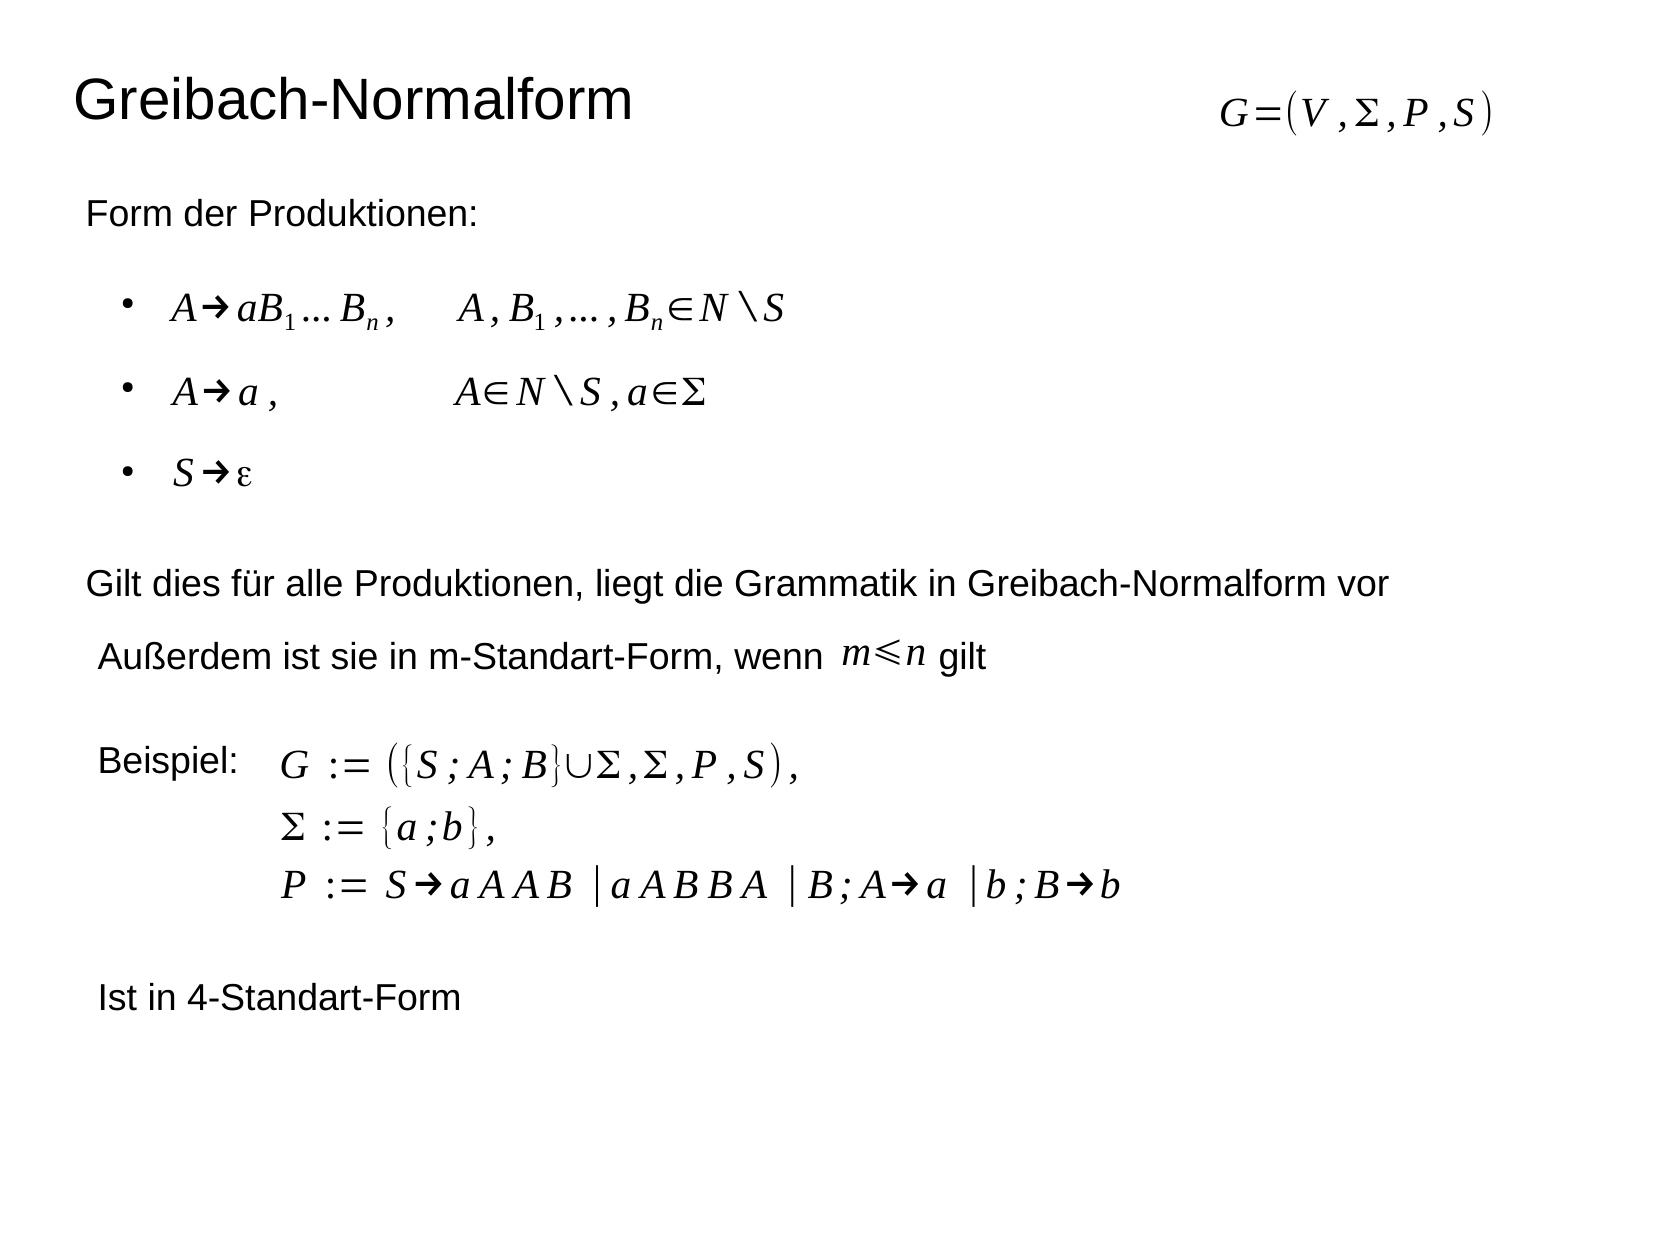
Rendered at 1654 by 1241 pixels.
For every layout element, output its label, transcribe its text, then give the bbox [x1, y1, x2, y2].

chart [833, 628, 934, 675]
chart [273, 802, 502, 851]
text_box Außerdem ist sie in m-Standart-Form, wenn gilt [82, 628, 1028, 686]
text_box Ist in 4-Standart-Form [82, 968, 756, 1026]
chart [165, 448, 260, 496]
text_box Greibach-Normalform [59, 59, 1276, 139]
chart [163, 367, 713, 415]
chart [161, 283, 794, 337]
text_box Gilt dies für alle Produktionen, liegt die Grammatik in Greibach-Normalform vor [70, 555, 1430, 697]
chart [1212, 88, 1501, 139]
chart [273, 740, 805, 791]
text_box [106, 276, 508, 544]
text_box Beispiel: [82, 732, 662, 790]
text_box Form der Produktionen: [70, 184, 780, 284]
chart [271, 861, 1127, 910]
